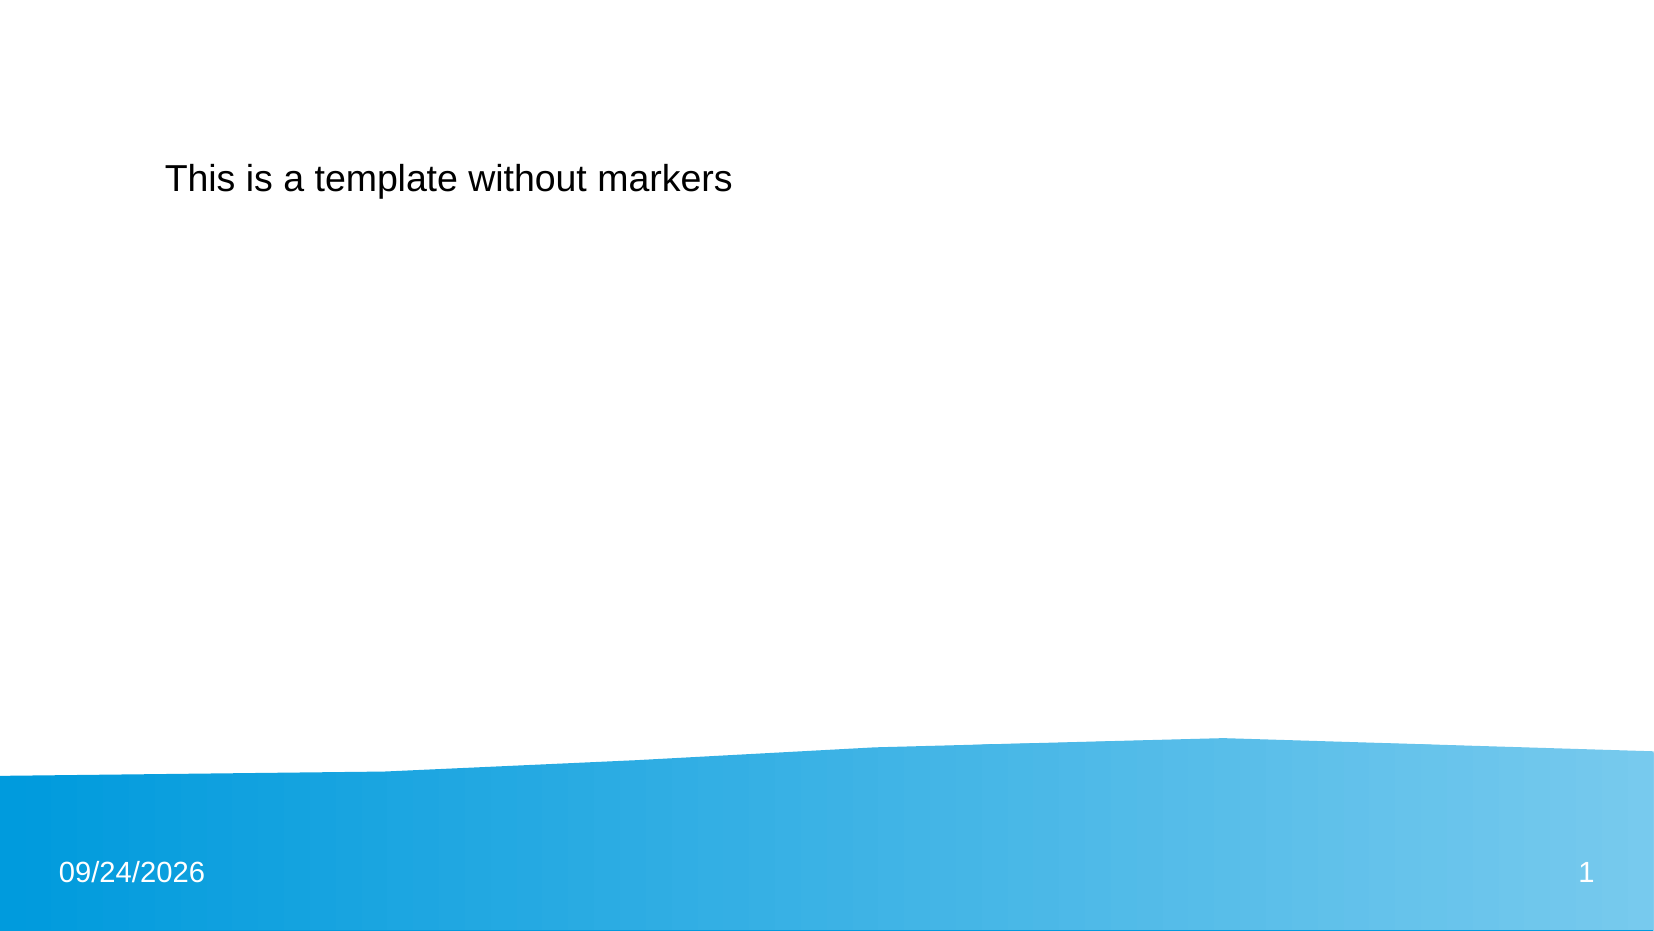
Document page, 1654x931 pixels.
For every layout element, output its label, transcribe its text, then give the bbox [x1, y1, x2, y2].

text_box This is a template without markers [150, 150, 863, 207]
